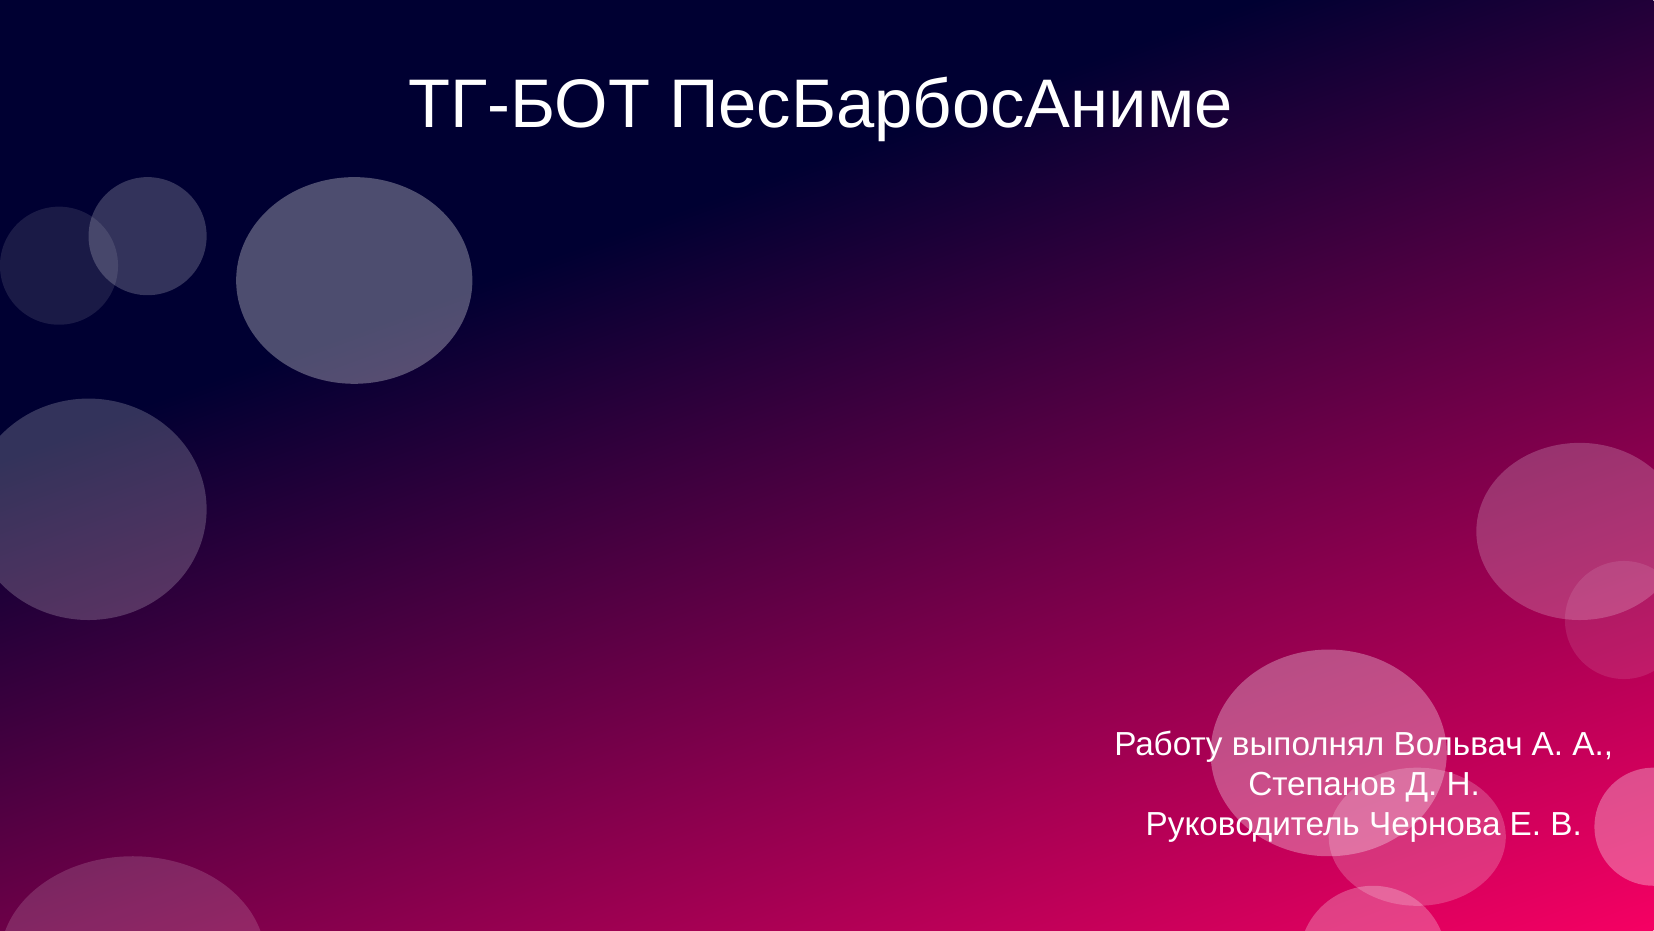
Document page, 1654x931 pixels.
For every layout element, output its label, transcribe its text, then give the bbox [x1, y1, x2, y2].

title ТГ-БОТ ПесБарбосАниме [76, 21, 1565, 178]
subtitle Работу выполнял Вольвач А. А., Степанов Д. Н. Руководитель Чернова Е. В. [1062, 649, 1654, 916]
